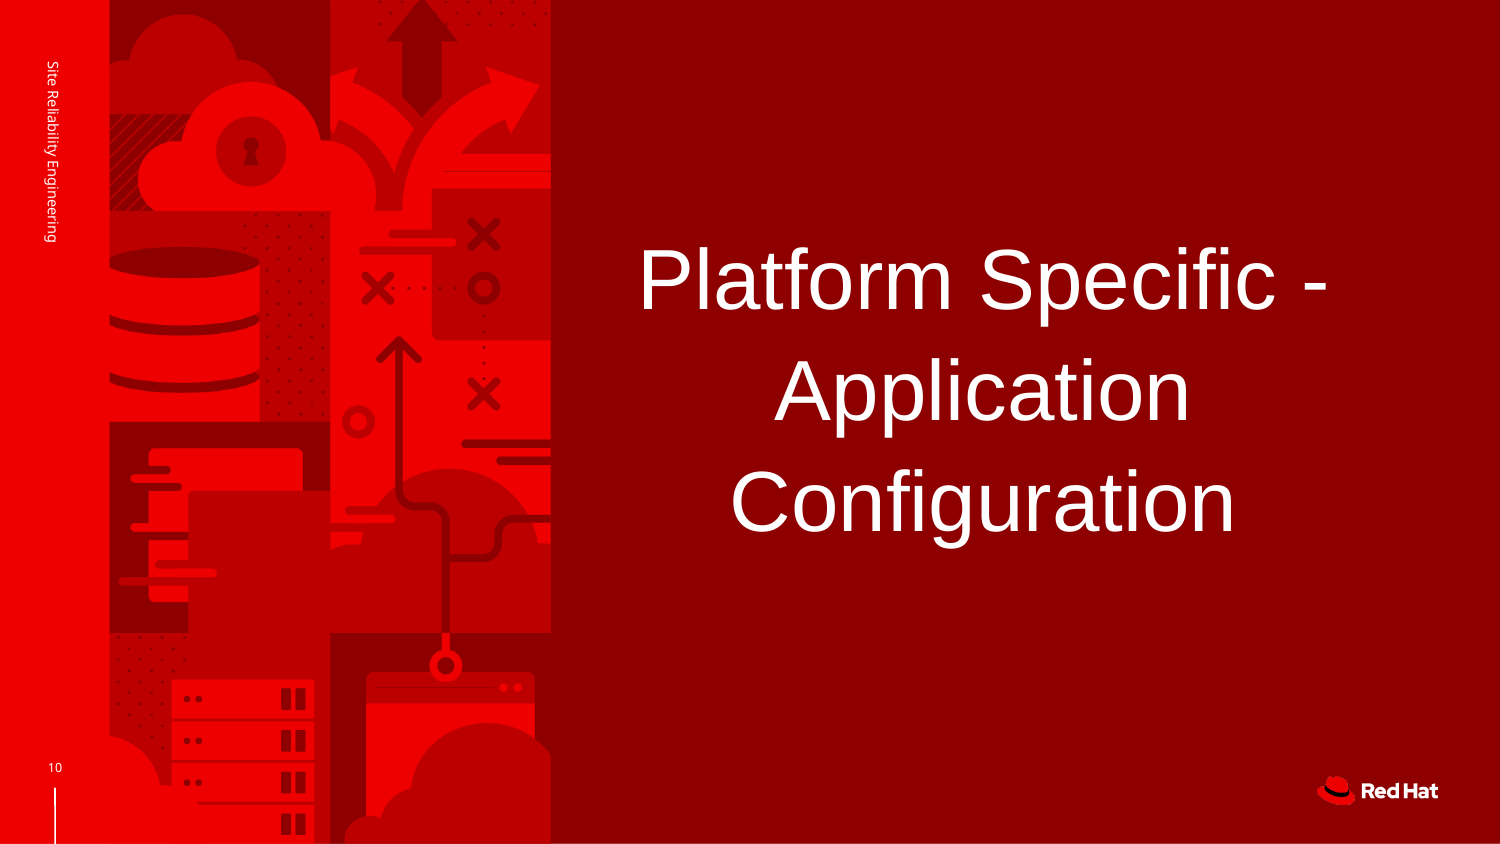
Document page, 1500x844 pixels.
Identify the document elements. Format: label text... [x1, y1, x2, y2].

slide_number <number> [10, 759, 101, 777]
title Platform Specific - Application Configuration [574, 200, 1393, 679]
subtitle Site Reliability Engineering [0, 0, 108, 634]
picture [0, 0, 1500, 844]
